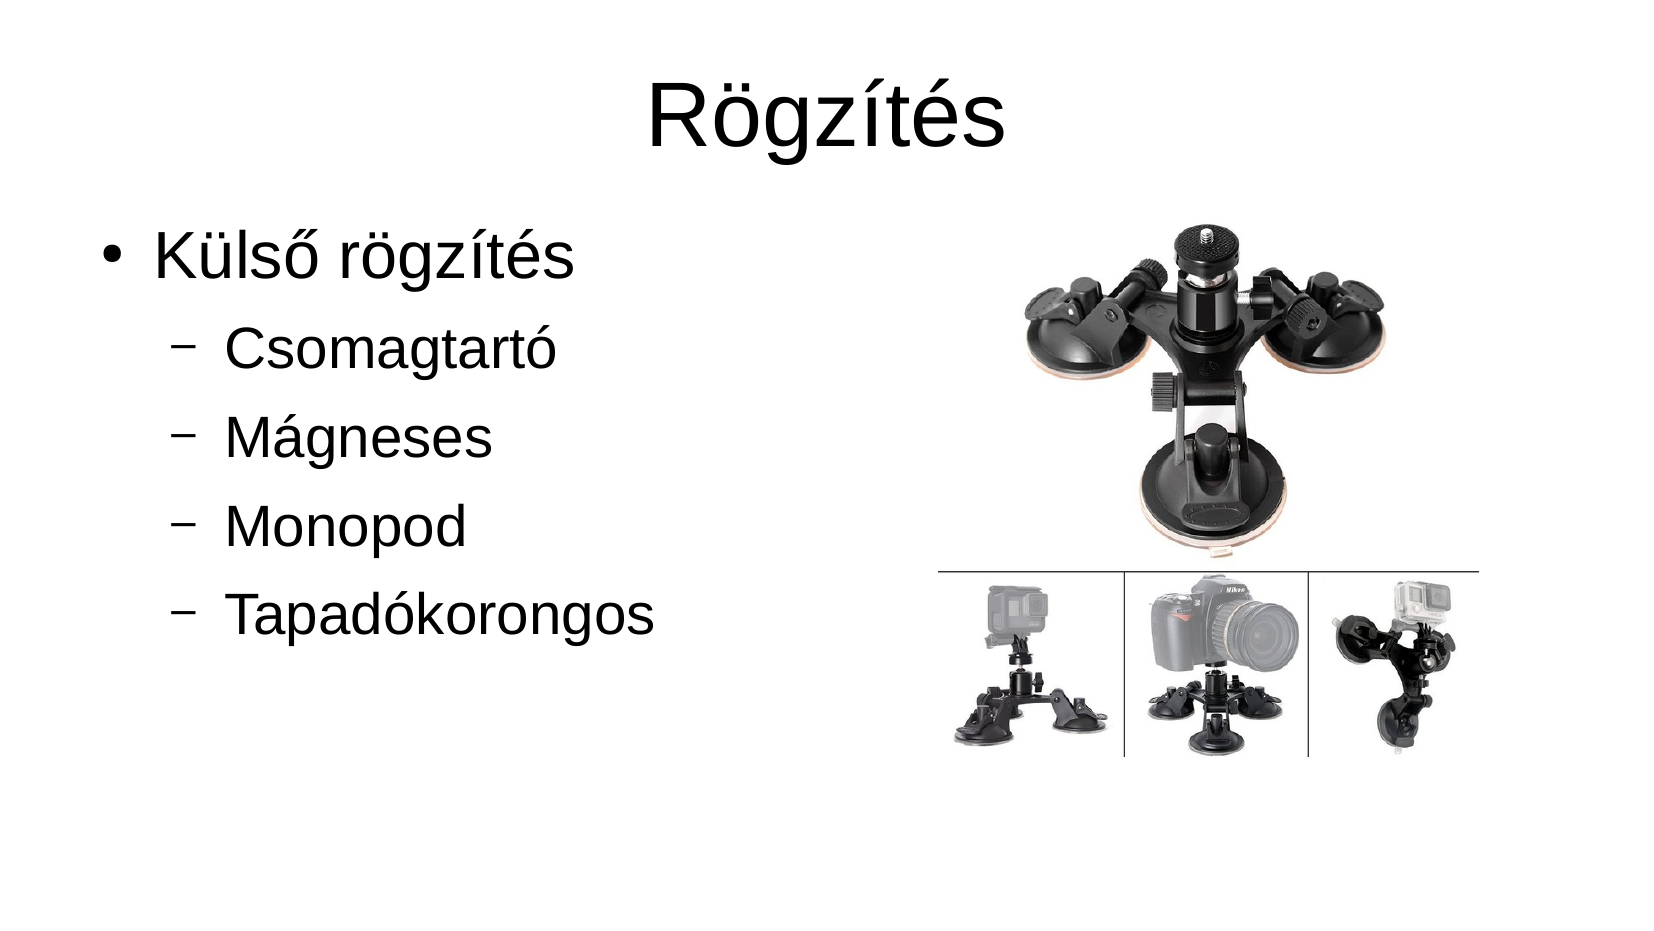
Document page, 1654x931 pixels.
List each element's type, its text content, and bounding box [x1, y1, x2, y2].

list Külső rögzítés Csomagtartó Mágneses Monopod Tapadókorongos [82, 217, 809, 758]
title Rögzítés [82, 37, 1571, 193]
picture [938, 217, 1479, 758]
